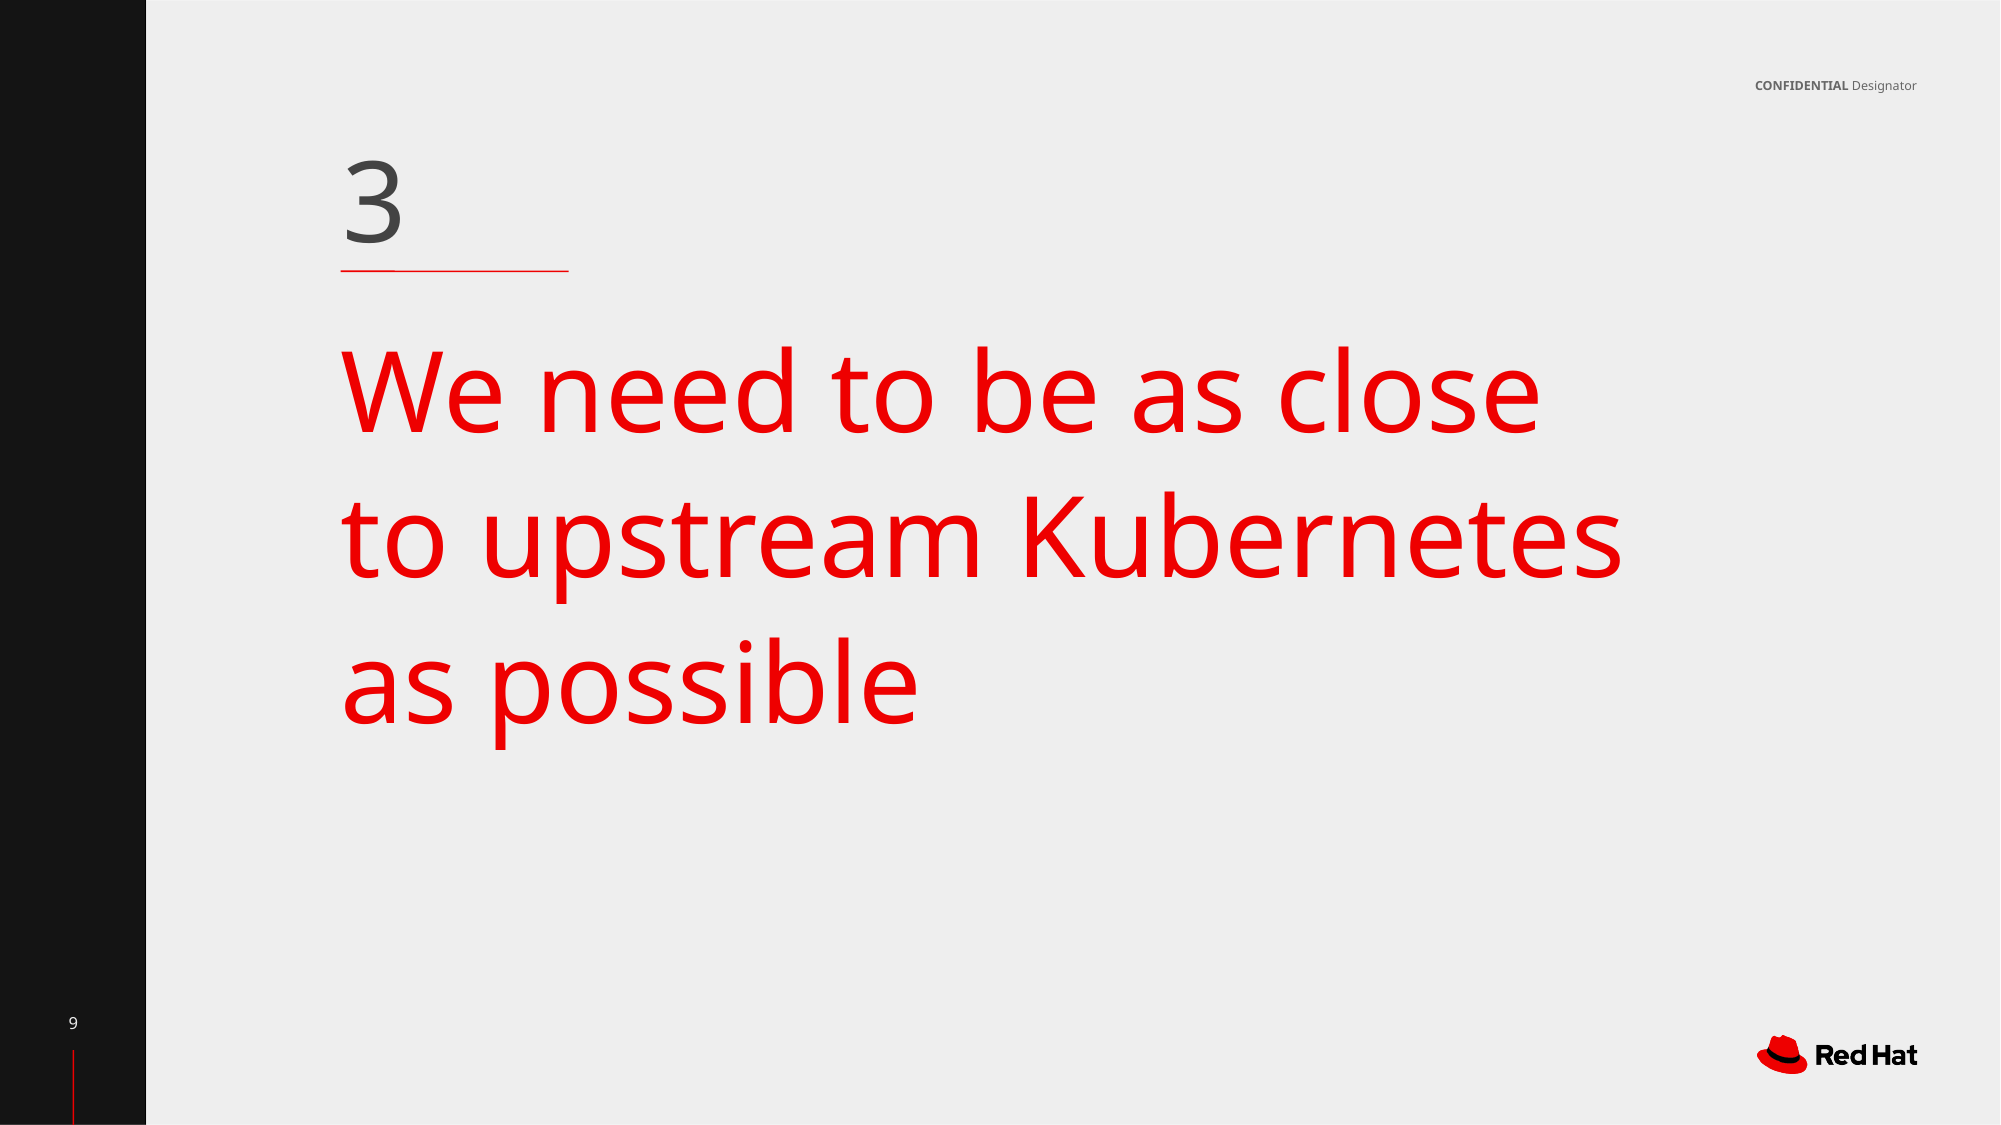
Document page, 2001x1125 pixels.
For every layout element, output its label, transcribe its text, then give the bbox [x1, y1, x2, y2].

title We need to be as close to upstream Kubernetes as possible [340, 308, 1652, 813]
text_box 3 [327, 104, 494, 297]
slide_number <number> [13, 1012, 134, 1036]
picture [0, 0, 2001, 1125]
